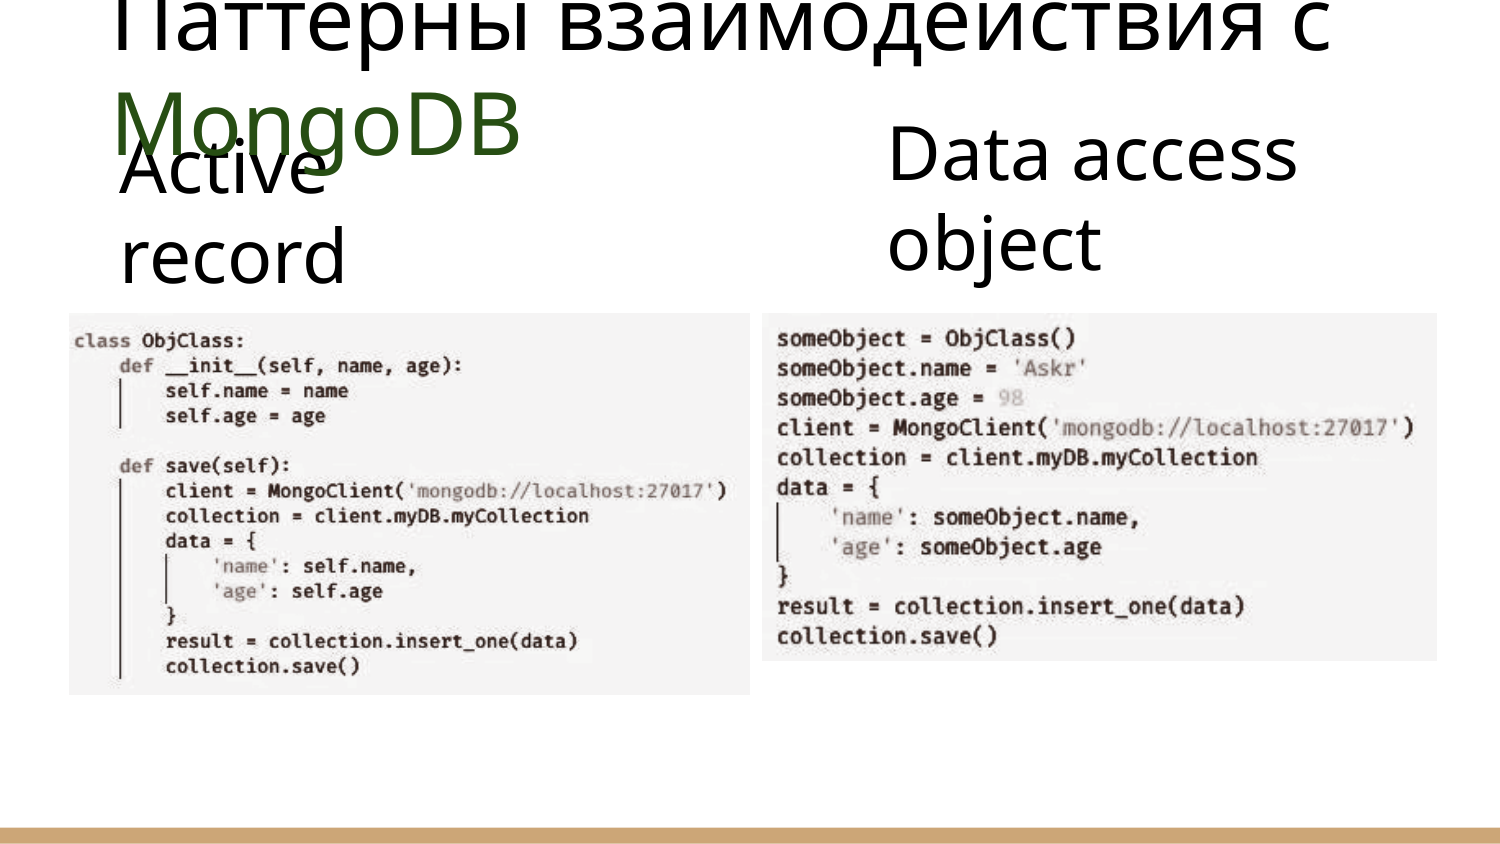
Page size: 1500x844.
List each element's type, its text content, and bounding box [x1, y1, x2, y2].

picture [69, 313, 750, 695]
title Active record [104, 188, 543, 313]
picture [762, 313, 1437, 661]
title Data access object [871, 188, 1413, 301]
title Паттерны взаимодействия с MongoDB [95, 51, 1425, 188]
